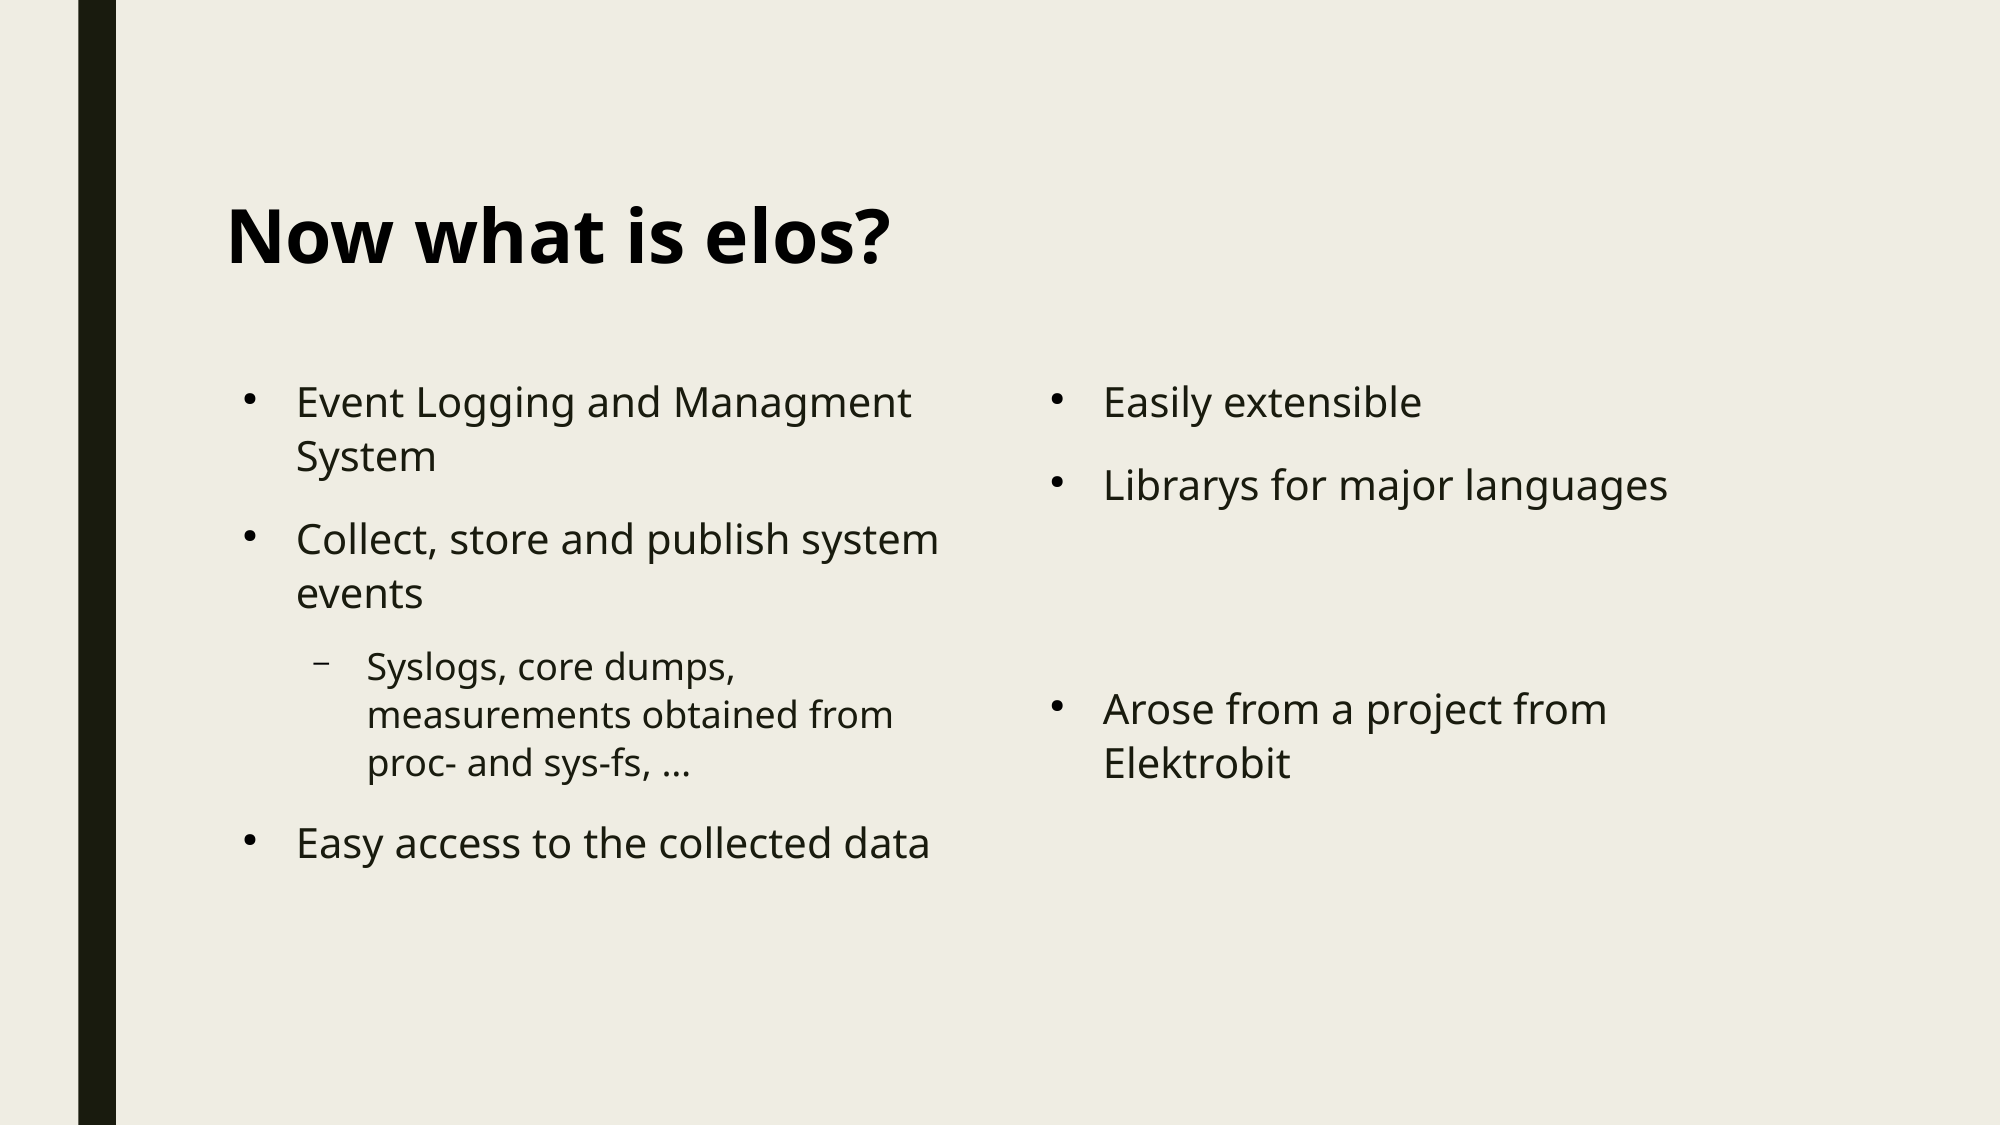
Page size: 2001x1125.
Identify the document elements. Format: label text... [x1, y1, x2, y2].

list Event Logging and Managment System Collect, store and publish system events Syslogs, core dumps, measurements obtained from proc- and sys-fs, … Easy access to the collected data [225, 375, 994, 963]
title Now what is elos? [225, 112, 1800, 357]
list Easily extensible Librarys for major languages [1032, 375, 1801, 656]
list Arose from a project from Elektrobit [1032, 681, 1801, 963]
